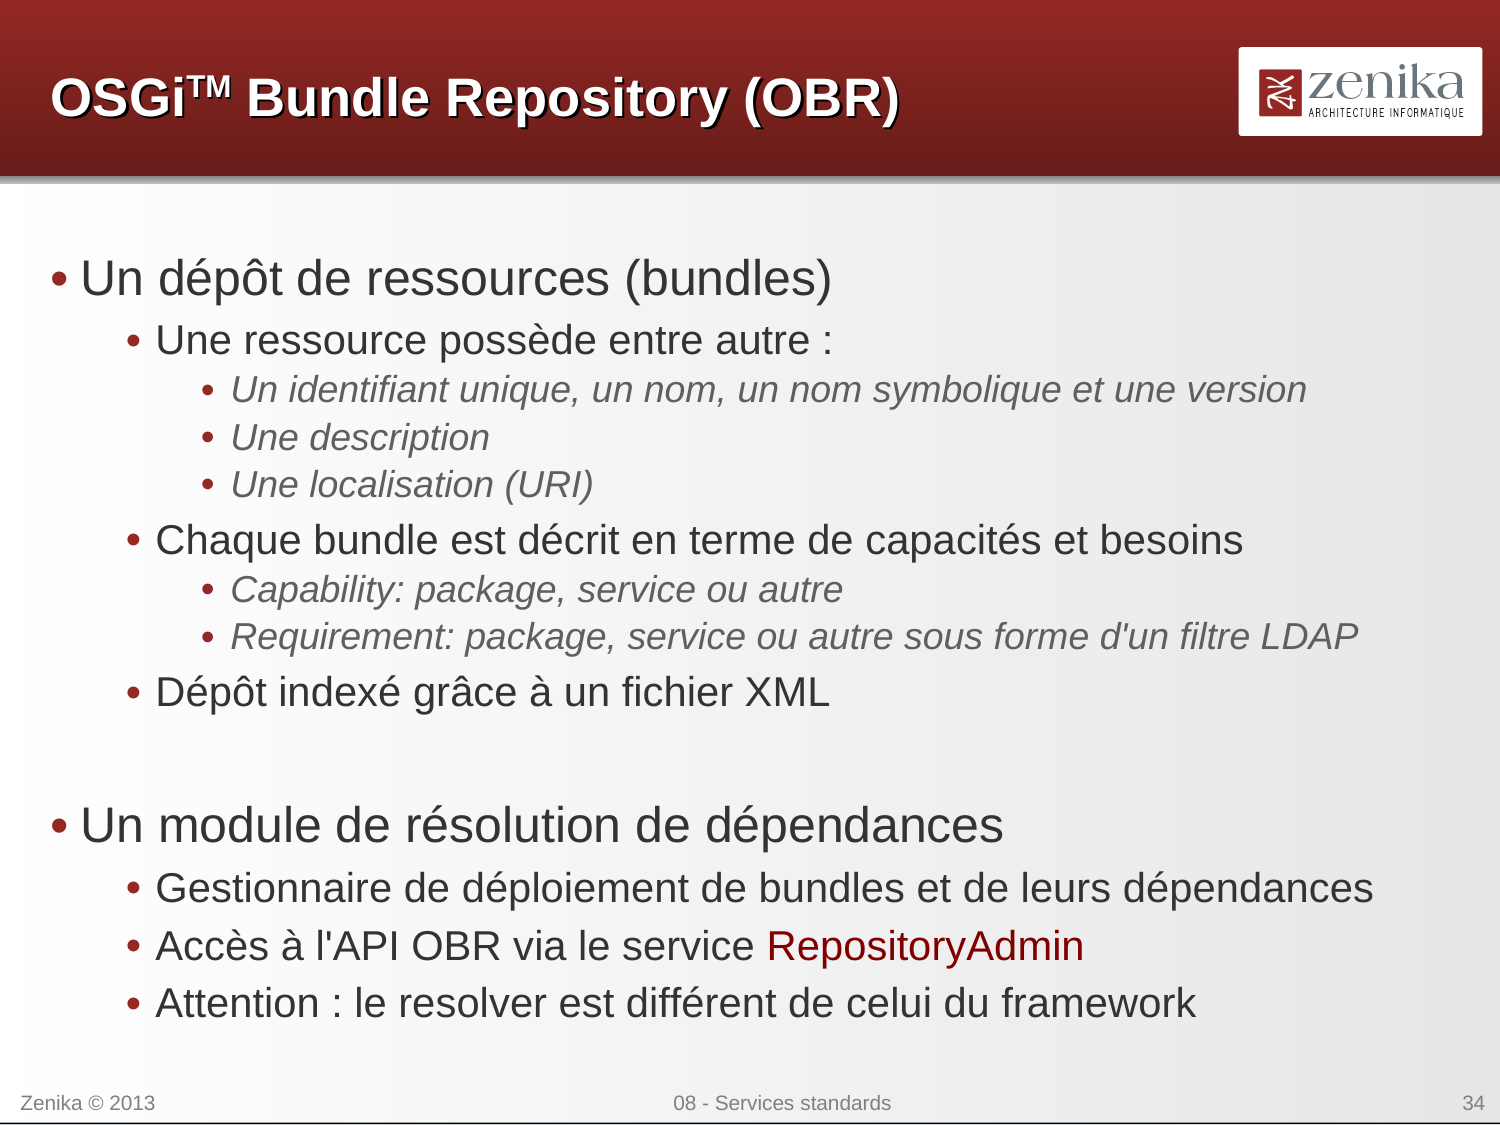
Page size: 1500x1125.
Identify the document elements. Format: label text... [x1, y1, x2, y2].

picture [1257, 58, 1464, 125]
list Un dépôt de ressources (bundles) Une ressource possède entre autre : Un identifiant unique, un nom, un nom symbolique et une version Une description Une localisation (URI) Chaque bundle est décrit en terme de capacités et besoins Capability: package, service ou autre Requirement: package, service ou autre sous forme d'un filtre LDAP Dépôt indexé grâce à un fichier XML Un module de résolution de dépendances Gestionnaire de déploiement de bundles et de leurs dépendances Accès à l'API OBR via le service RepositoryAdmin Attention : le resolver est différent de celui du framework [50, 249, 1435, 1034]
title OSGiTM Bundle Repository (OBR) [50, 22, 1206, 172]
